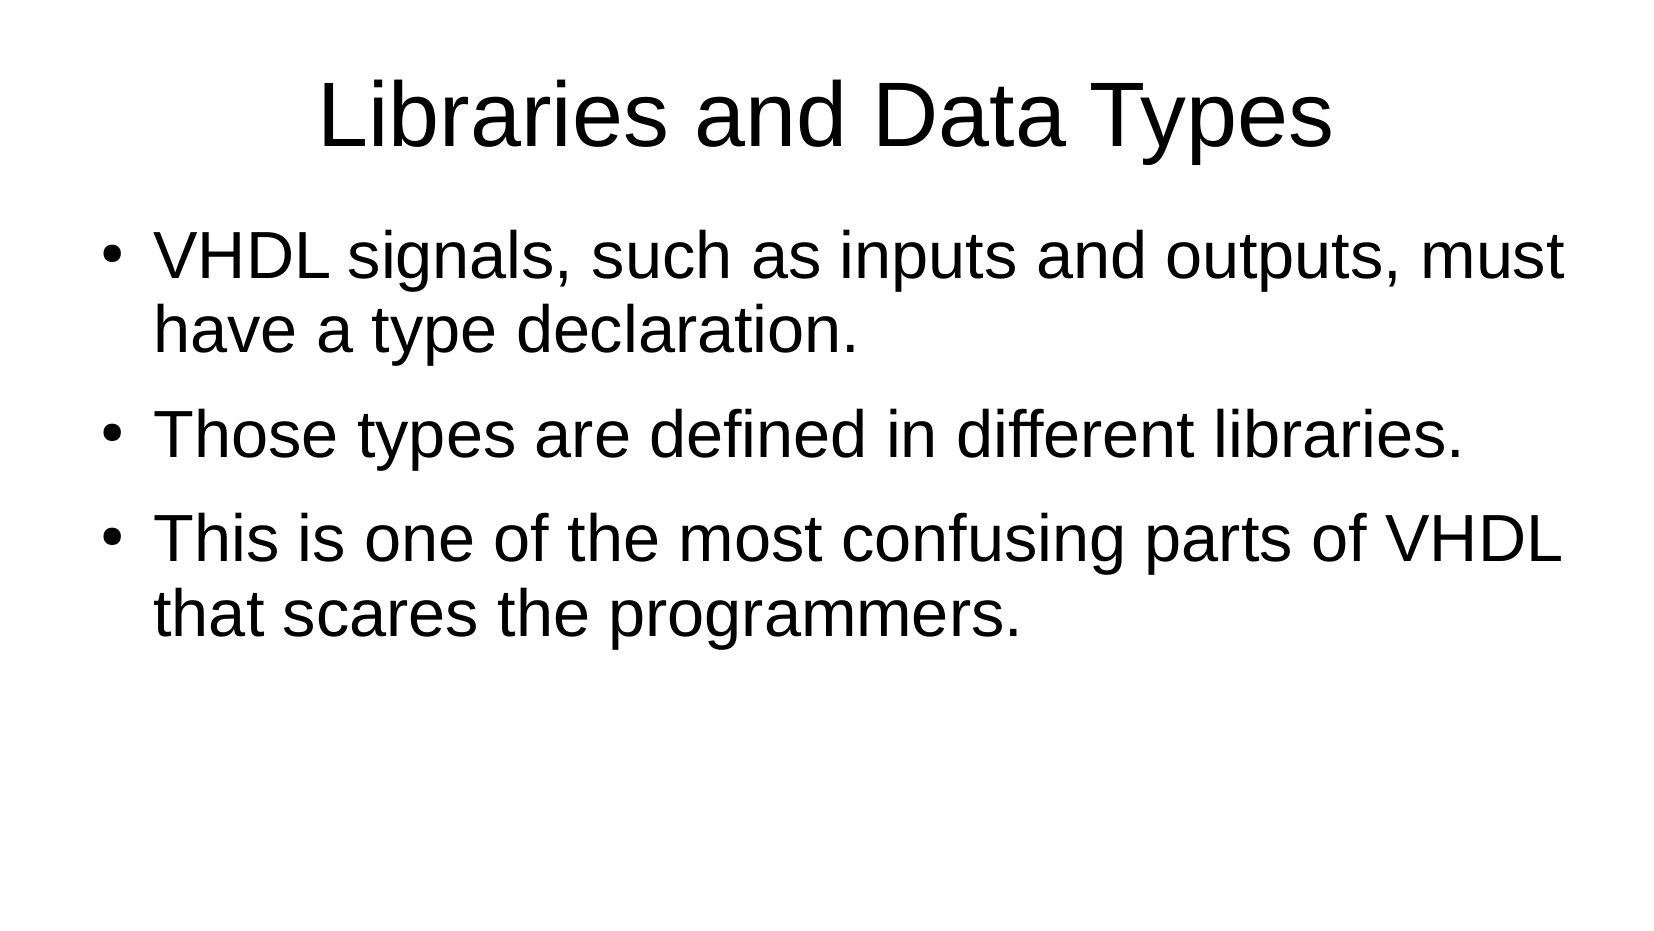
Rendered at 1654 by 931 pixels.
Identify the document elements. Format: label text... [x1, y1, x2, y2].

list VHDL signals, such as inputs and outputs, must have a type declaration. Those types are defined in different libraries. This is one of the most confusing parts of VHDL that scares the programmers. [82, 217, 1571, 758]
title Libraries and Data Types [82, 37, 1571, 193]
